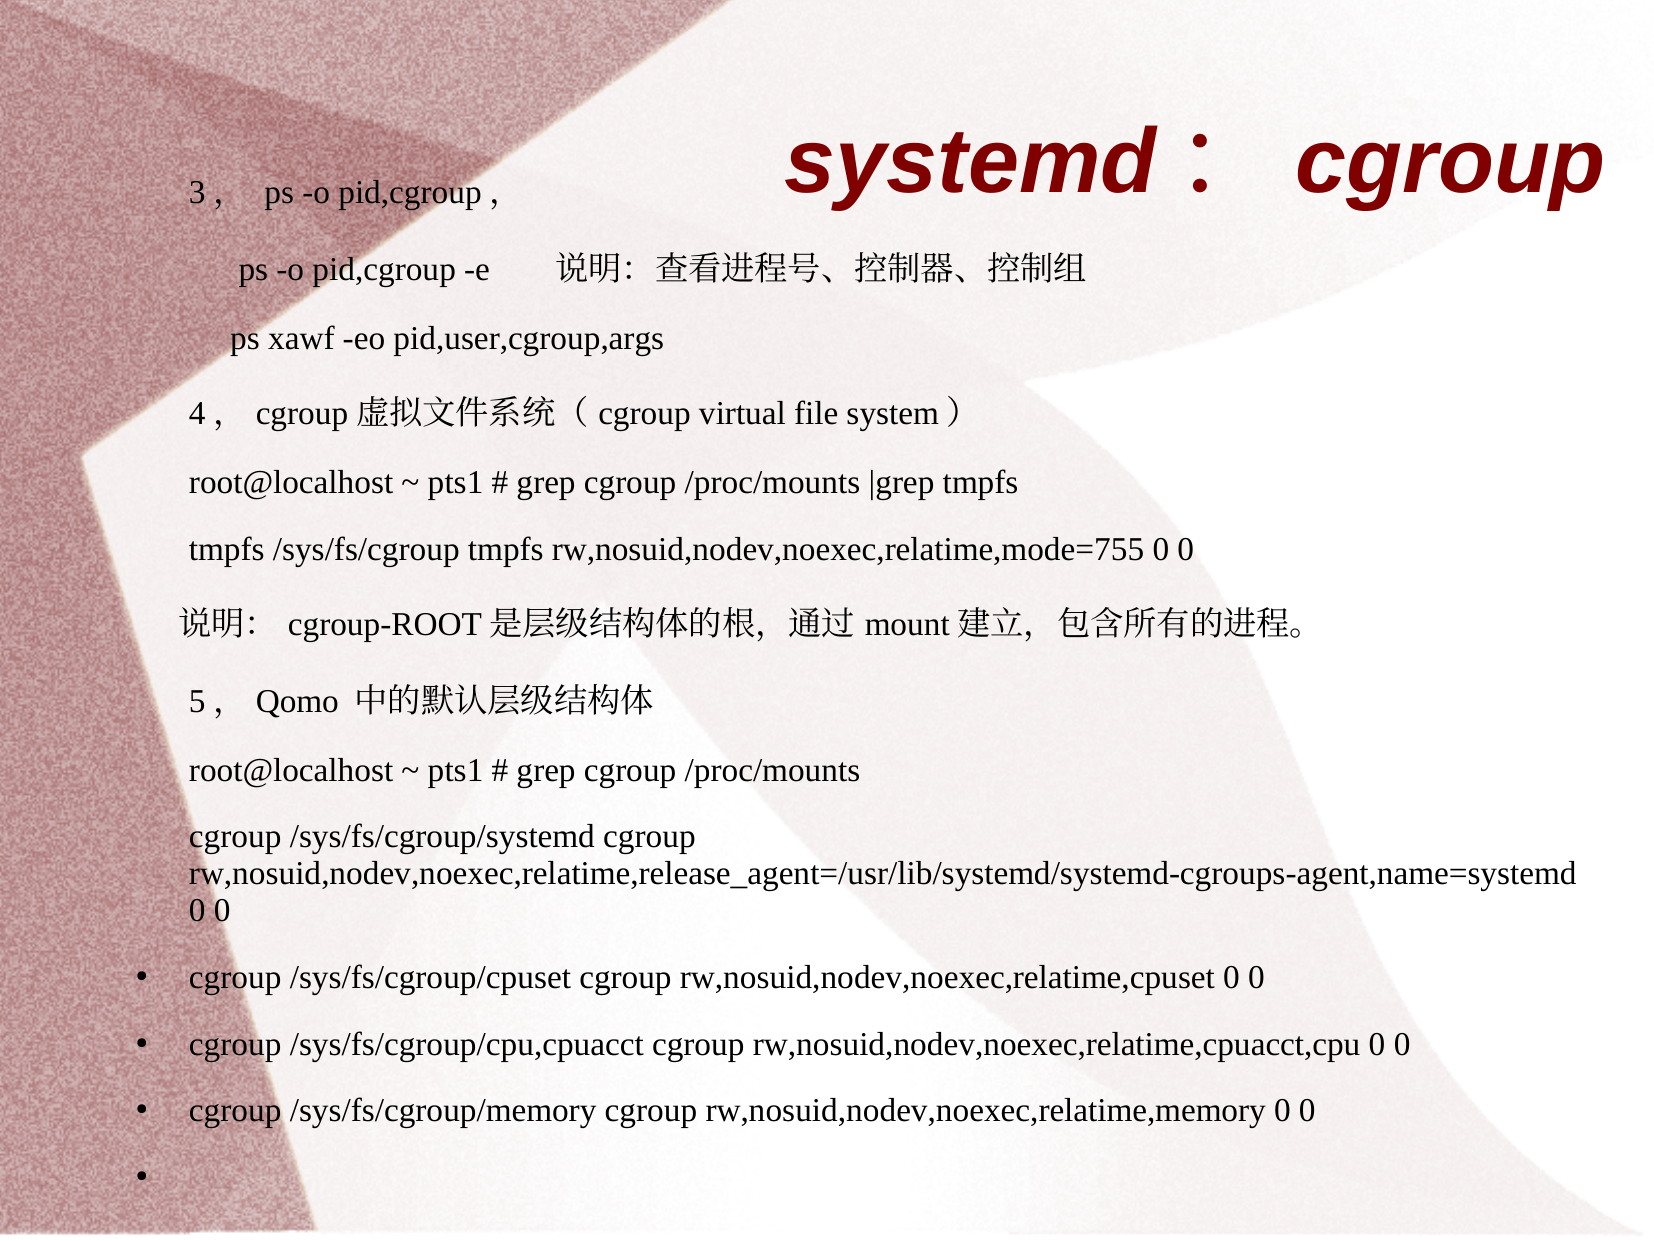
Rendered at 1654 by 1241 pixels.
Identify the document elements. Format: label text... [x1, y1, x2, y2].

title systemd：cgroup [596, 49, 1607, 257]
picture [0, 0, 1654, 1241]
list 3， ps -o pid,cgroup， ps -o pid,cgroup -e 说明：查看进程号、控制器、控制组 ps xawf -eo pid,user,cgroup,args 4，cgroup虚拟文件系统（cgroup virtual file system） root@localhost ~ pts1 # grep cgroup /proc/mounts |grep tmpfs tmpfs /sys/fs/cgroup tmpfs rw,nosuid,nodev,noexec,relatime,mode=755 0 0 说明：cgroup-ROOT是层级结构体的根，通过mount建立，包含所有的进程。 5，Qomo 中的默认层级结构体 root@localhost ~ pts1 # grep cgroup /proc/mounts cgroup /sys/fs/cgroup/systemd cgroup rw,nosuid,nodev,noexec,relatime,release_agent=/usr/lib/systemd/systemd-cgroups-agent,name=systemd 0 0 cgroup /sys/fs/cgroup/cpuset cgroup rw,nosuid,nodev,noexec,relatime,cpuset 0 0 cgroup /sys/fs/cgroup/cpu,cpuacct cgroup rw,nosuid,nodev,noexec,relatime,cpuacct,cpu 0 0 cgroup /sys/fs/cgroup/memory cgroup rw,nosuid,nodev,noexec,relatime,memory 0 0 [118, 165, 1601, 1189]
